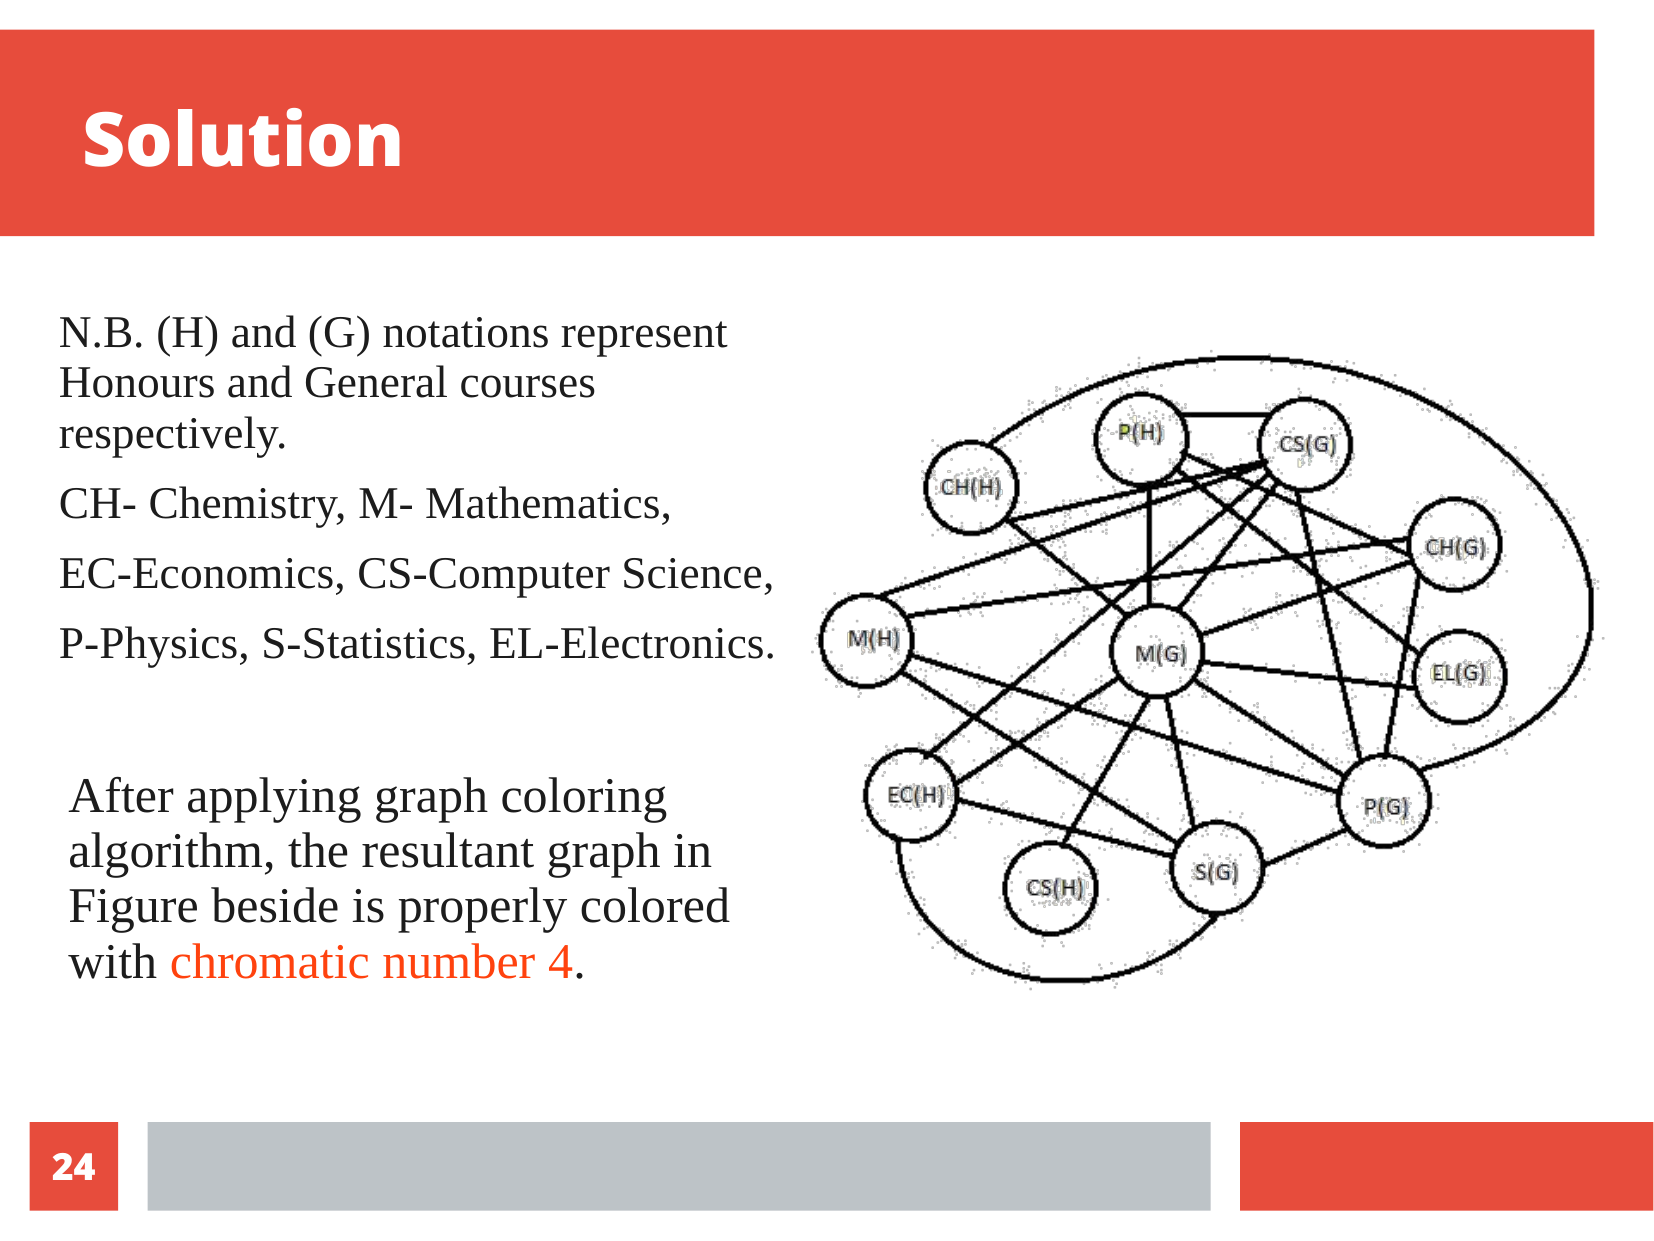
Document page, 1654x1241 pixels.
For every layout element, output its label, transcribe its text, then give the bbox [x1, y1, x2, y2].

list N.B. (H) and (G) notations represent Honours and General courses respectively. CH- Chemistry, M- Mathematics, EC-Economics, CS-Computer Science, P-Physics, S-Statistics, EL-Electronics. [59, 307, 794, 674]
title Solution [82, 41, 1618, 189]
picture [793, 330, 1637, 1016]
list After applying graph coloring algorithm, the resultant graph in Figure beside is properly colored with chromatic number 4. [68, 767, 794, 1193]
